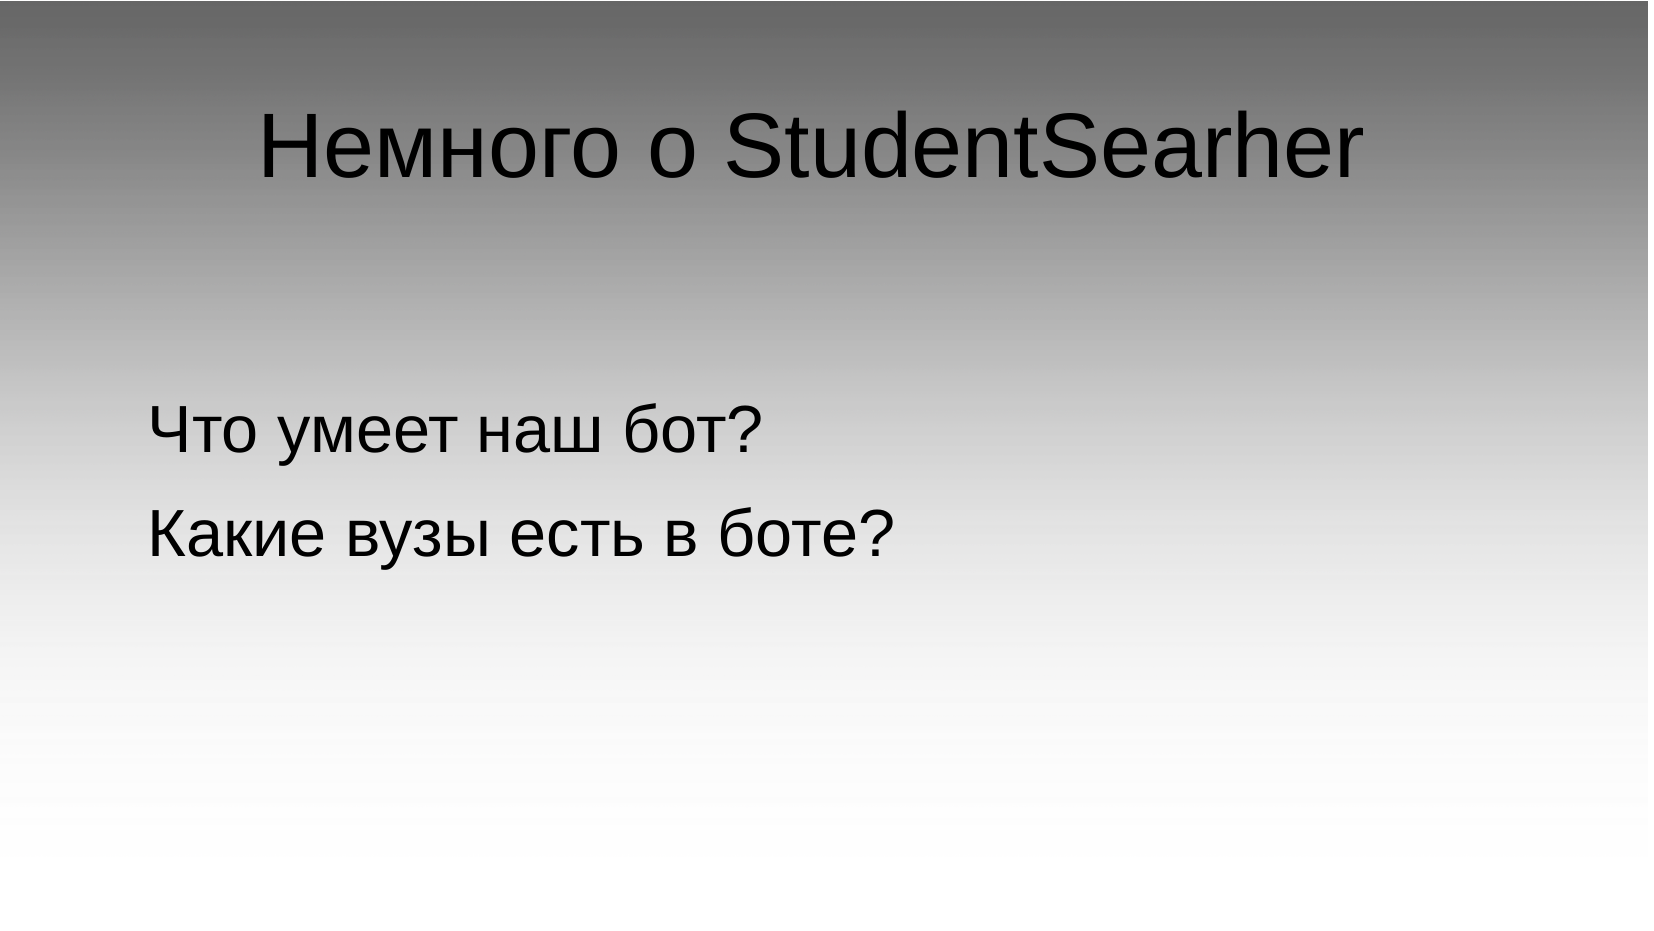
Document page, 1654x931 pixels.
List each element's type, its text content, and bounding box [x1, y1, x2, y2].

list Что умеет наш бот? Какие вузы есть в боте? [76, 391, 1565, 931]
title Немного о StudentSearher [177, 0, 1447, 352]
picture [0, 1, 1648, 931]
